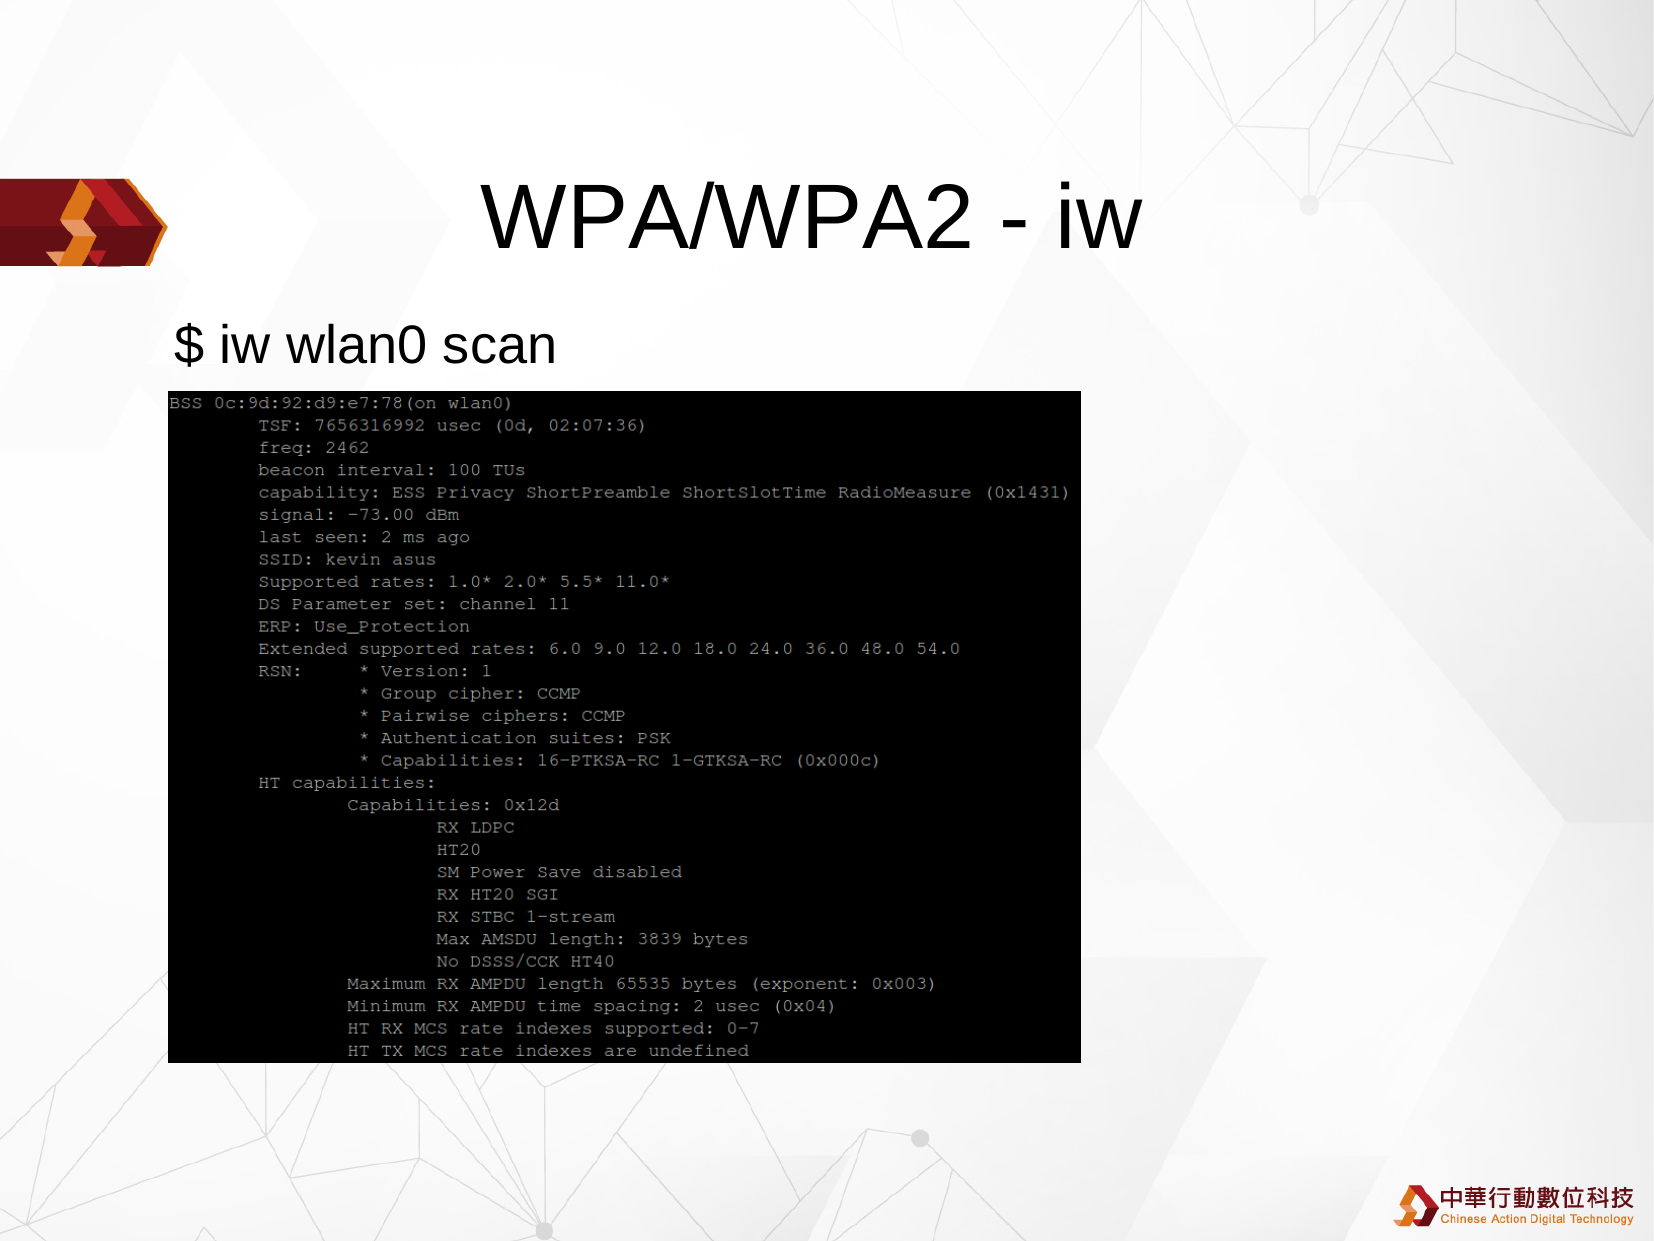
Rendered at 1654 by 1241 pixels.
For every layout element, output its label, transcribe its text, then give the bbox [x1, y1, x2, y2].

text_box $ iw wlan0 scan [160, 306, 731, 383]
title WPA/WPA2 - iw [118, 112, 1506, 281]
picture [0, 0, 1654, 1241]
